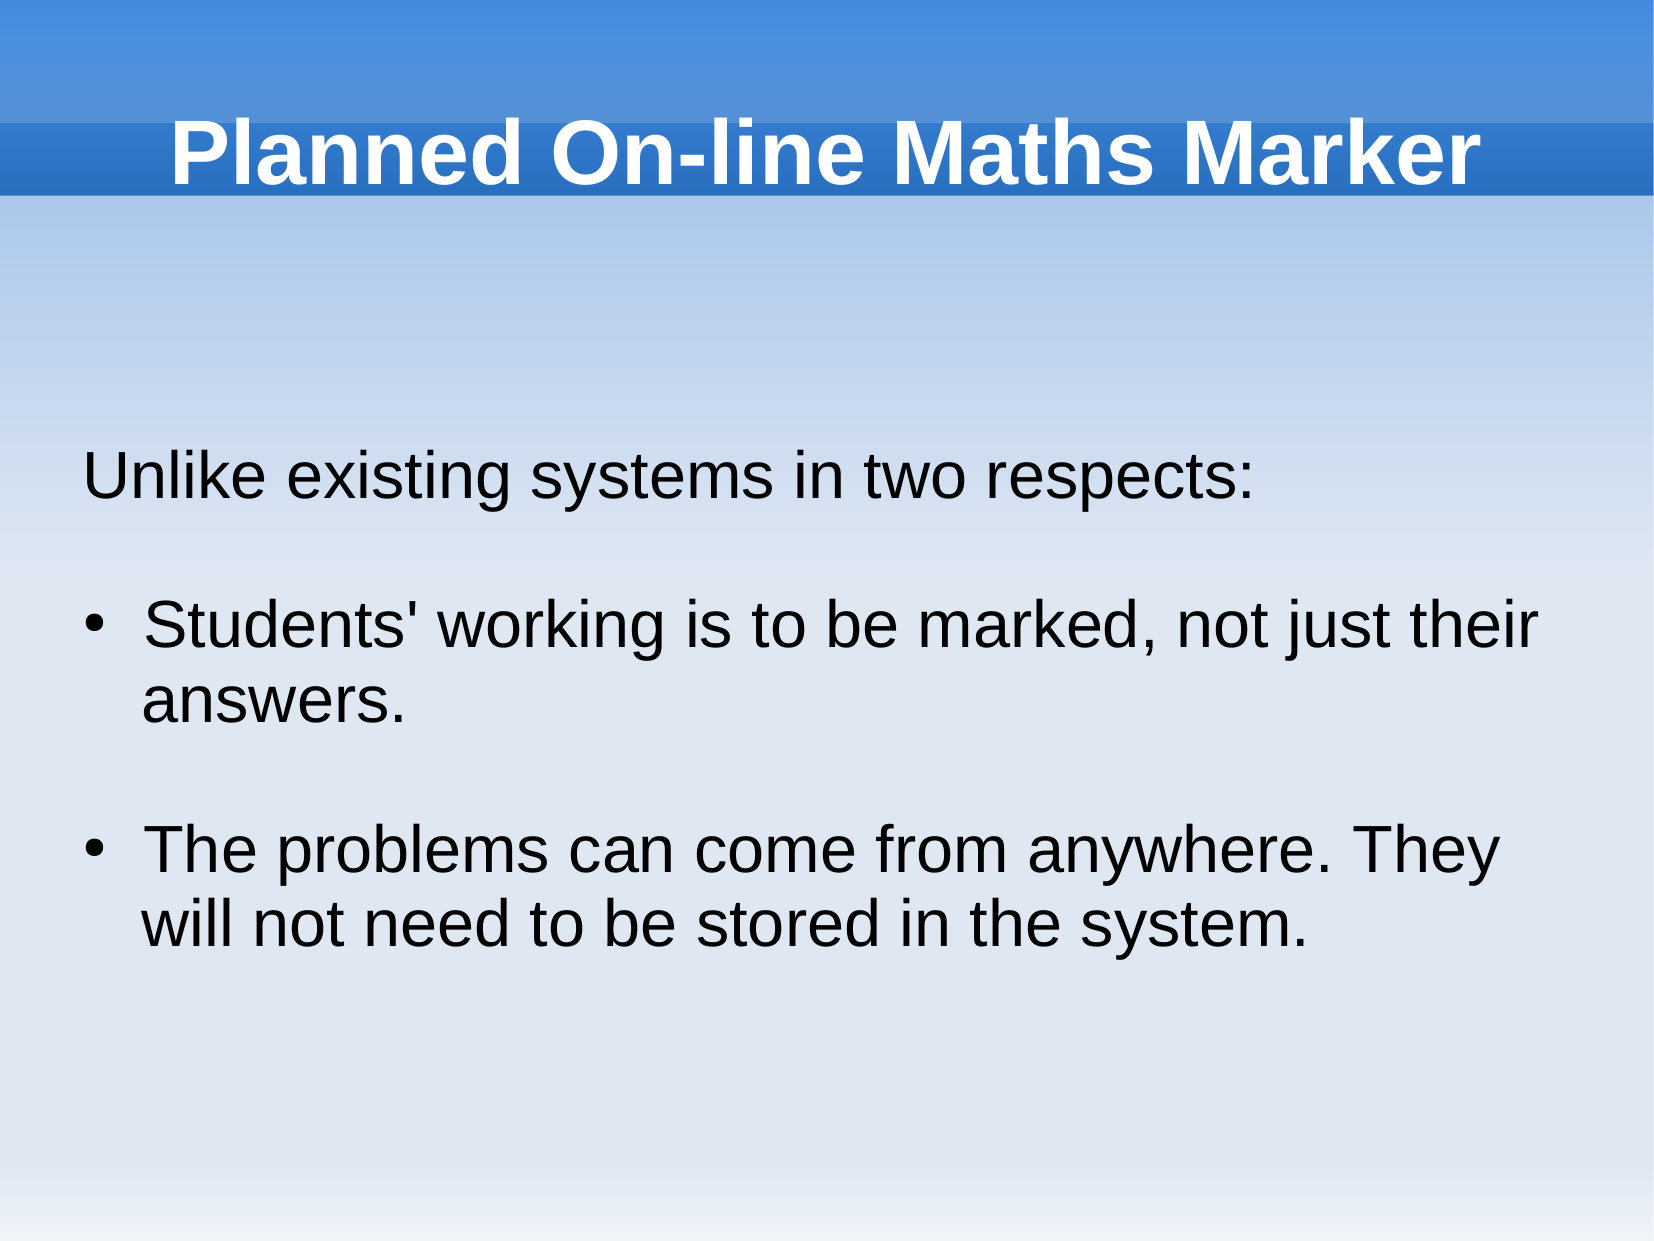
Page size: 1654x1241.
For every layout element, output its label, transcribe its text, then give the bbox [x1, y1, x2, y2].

title Planned On-line Maths Marker [82, 49, 1571, 257]
subtitle Unlike existing systems in two respects: Students' working is to be marked, not just their answers. The problems can come from anywhere. They will not need to be stored in the system. [82, 290, 1571, 1109]
picture [0, 0, 1654, 1241]
